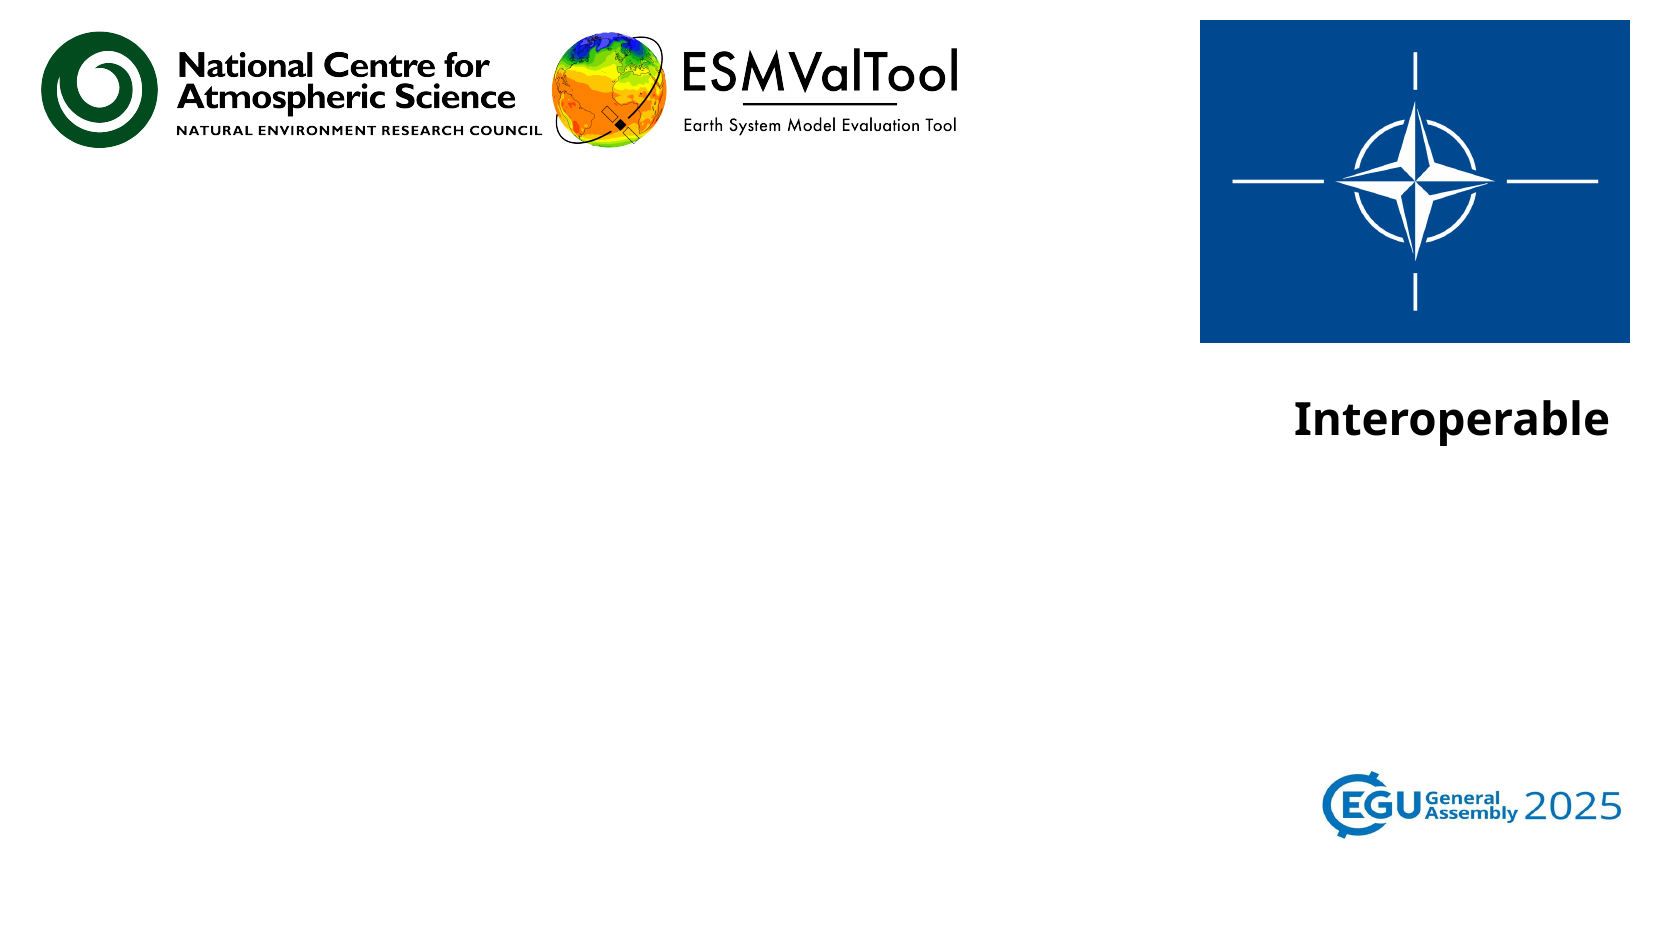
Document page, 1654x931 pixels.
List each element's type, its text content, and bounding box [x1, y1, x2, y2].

picture [37, 28, 979, 152]
picture [1312, 712, 1631, 910]
text_box Interoperable [1237, 337, 1651, 451]
picture [1200, 20, 1630, 343]
